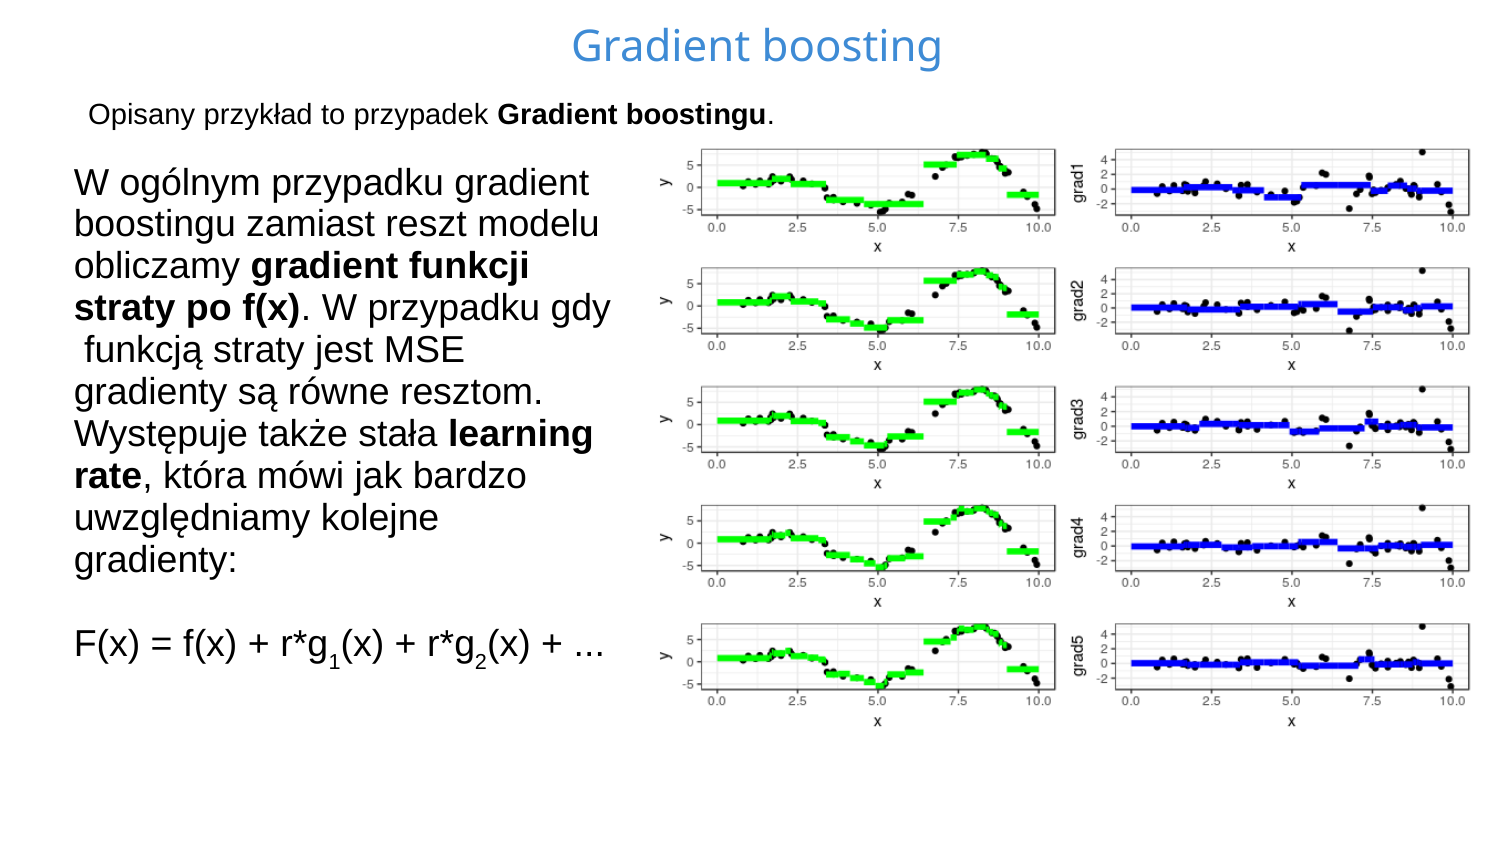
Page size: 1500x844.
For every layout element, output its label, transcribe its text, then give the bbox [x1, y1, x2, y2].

picture [649, 141, 1477, 734]
text_box W ogólnym przypadku gradient boostingu zamiast reszt modelu obliczamy gradient funkcji straty po f(x). W przypadku gdy funkcją straty jest MSE gradienty są równe resztom. Występuje także stała learning rate, która mówi jak bardzo uwzględniamy kolejne gradienty: F(x) = f(x) + r*g1(x) + r*g2(x) + ... [59, 153, 626, 682]
text_box Gradient boosting [251, 11, 1264, 76]
text_box Opisany przykład to przypadek Gradient boostingu. [73, 90, 1467, 237]
